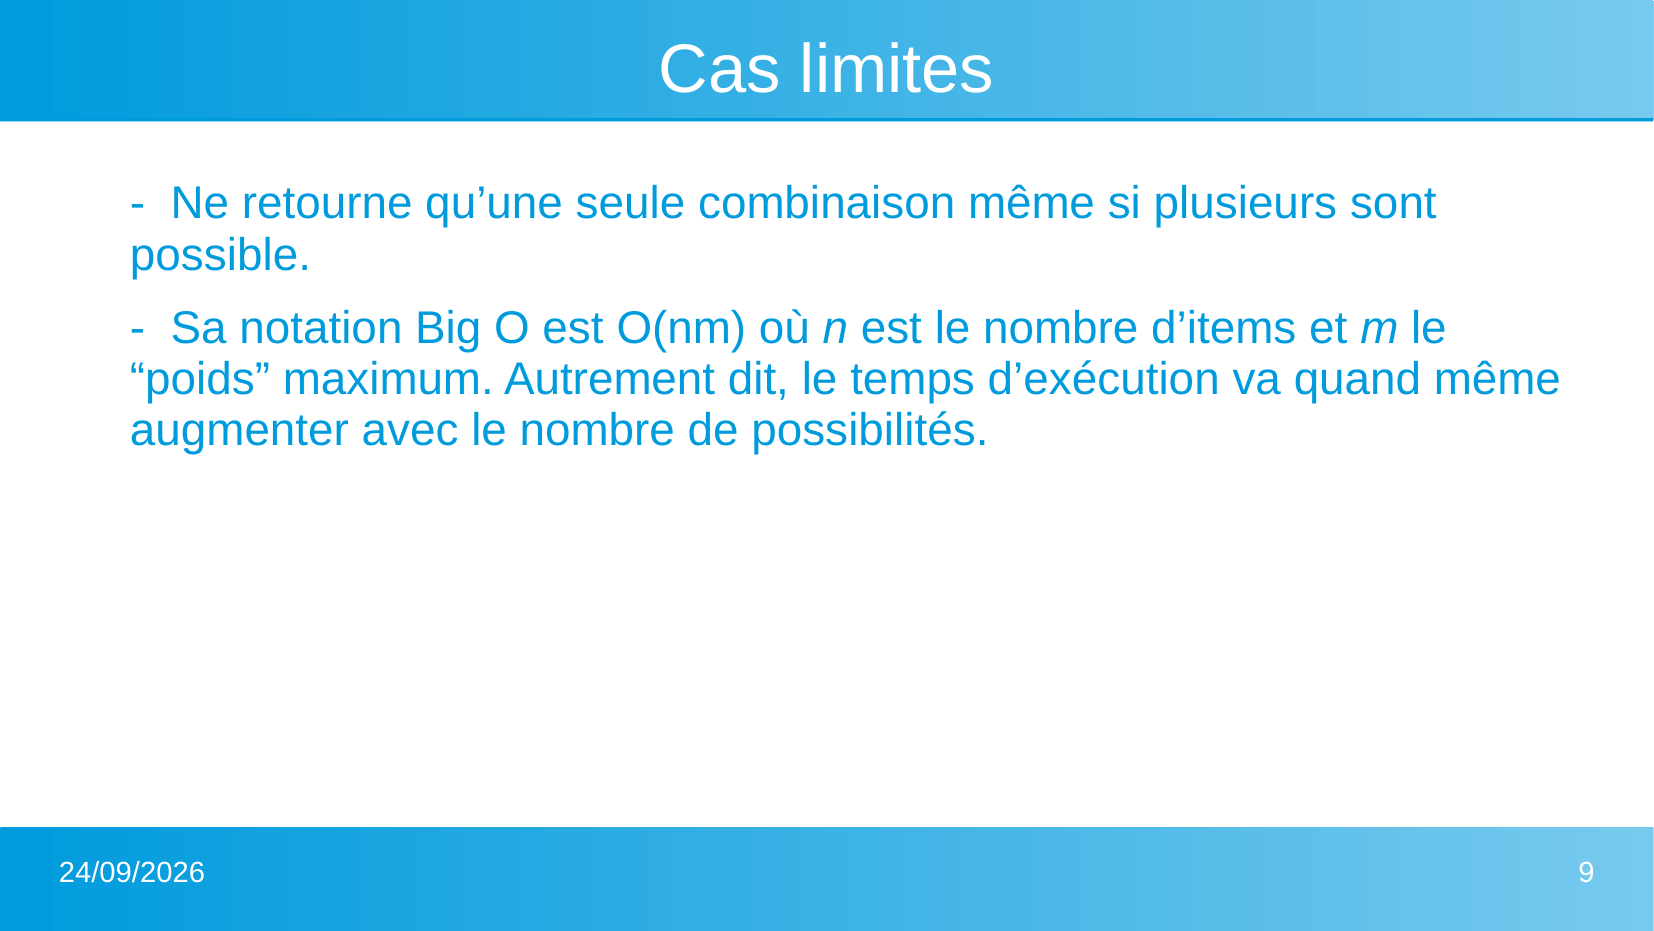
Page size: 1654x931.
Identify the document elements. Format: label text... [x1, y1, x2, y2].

list - Ne retourne qu’une seule combinaison même si plusieurs sont possible. - Sa notation Big O est O(nm) où n est le nombre d’items et m le “poids” maximum. Autrement dit, le temps d’exécution va quand même augmenter avec le nombre de possibilités. [59, 177, 1595, 827]
title Cas limites [59, 29, 1595, 108]
